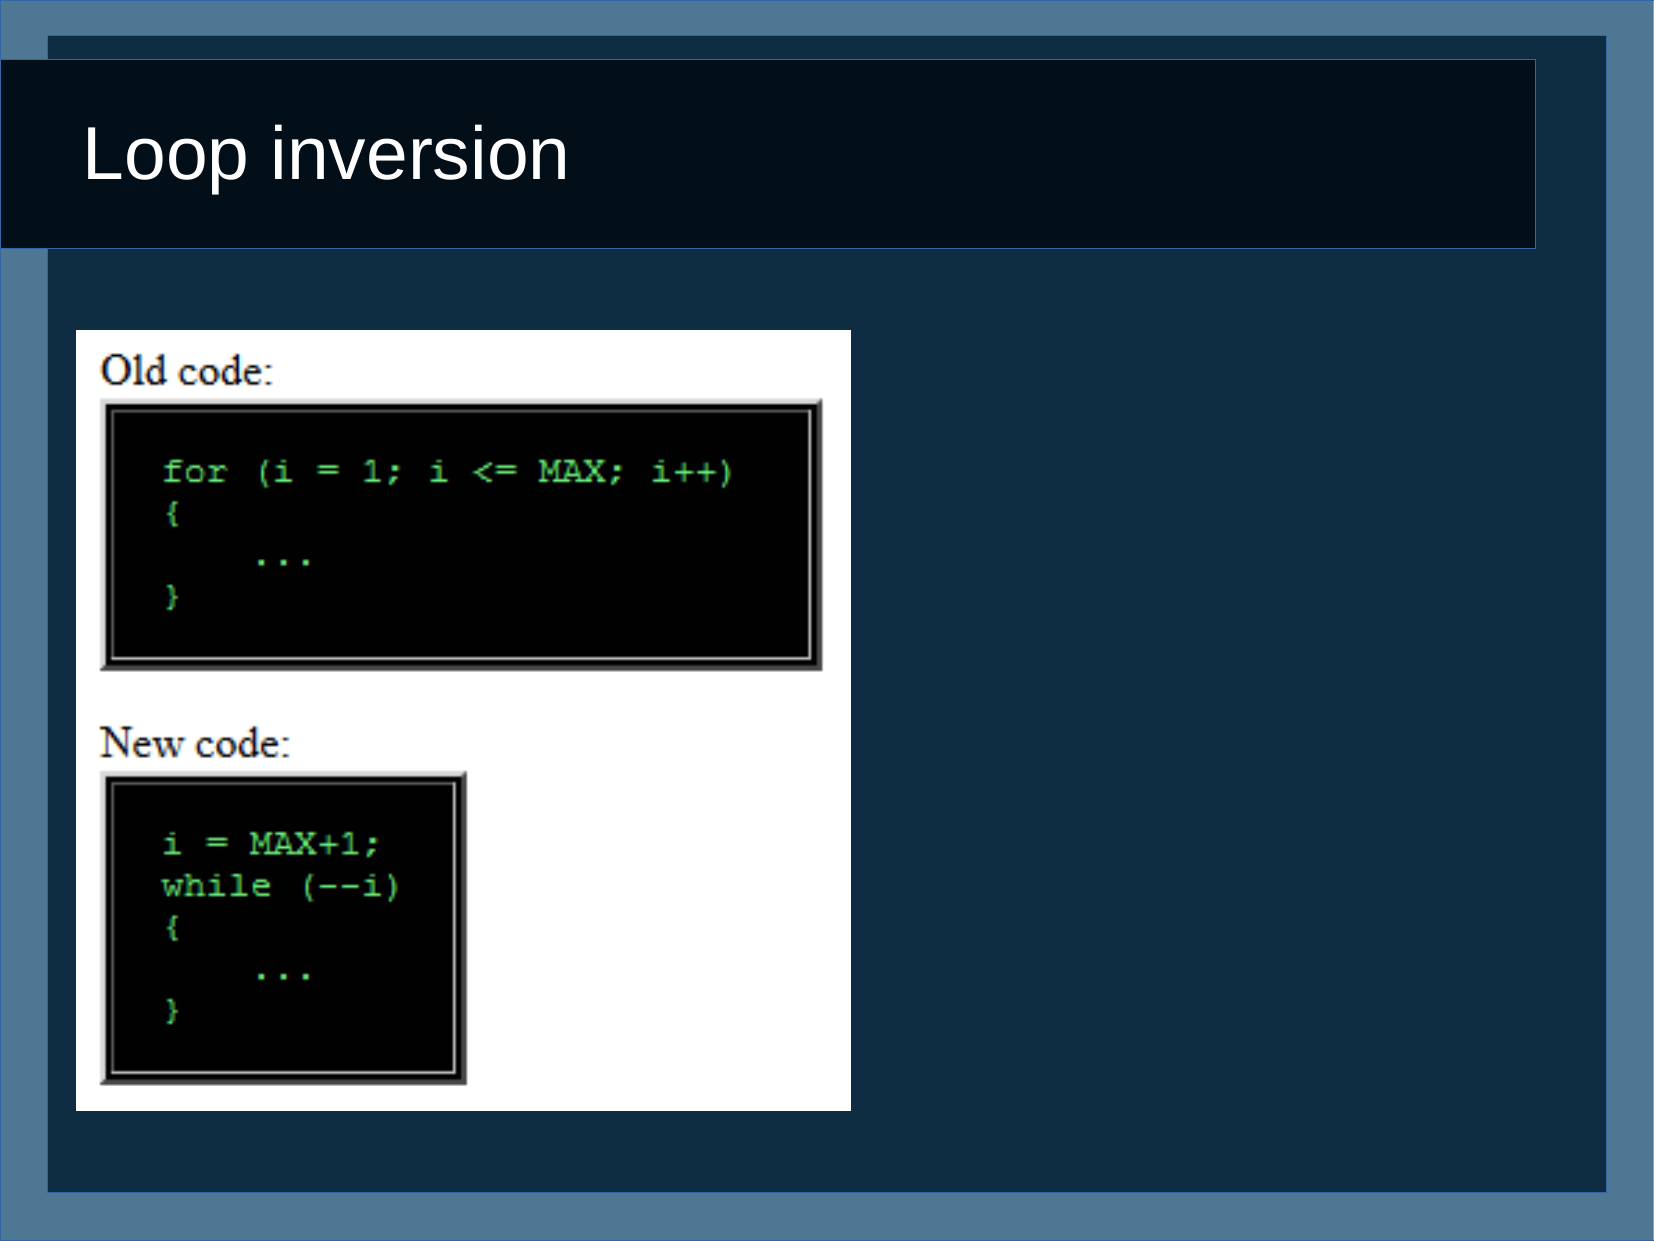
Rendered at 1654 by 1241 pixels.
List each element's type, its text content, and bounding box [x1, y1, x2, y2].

title Loop inversion [82, 94, 1264, 213]
picture [76, 330, 851, 1111]
